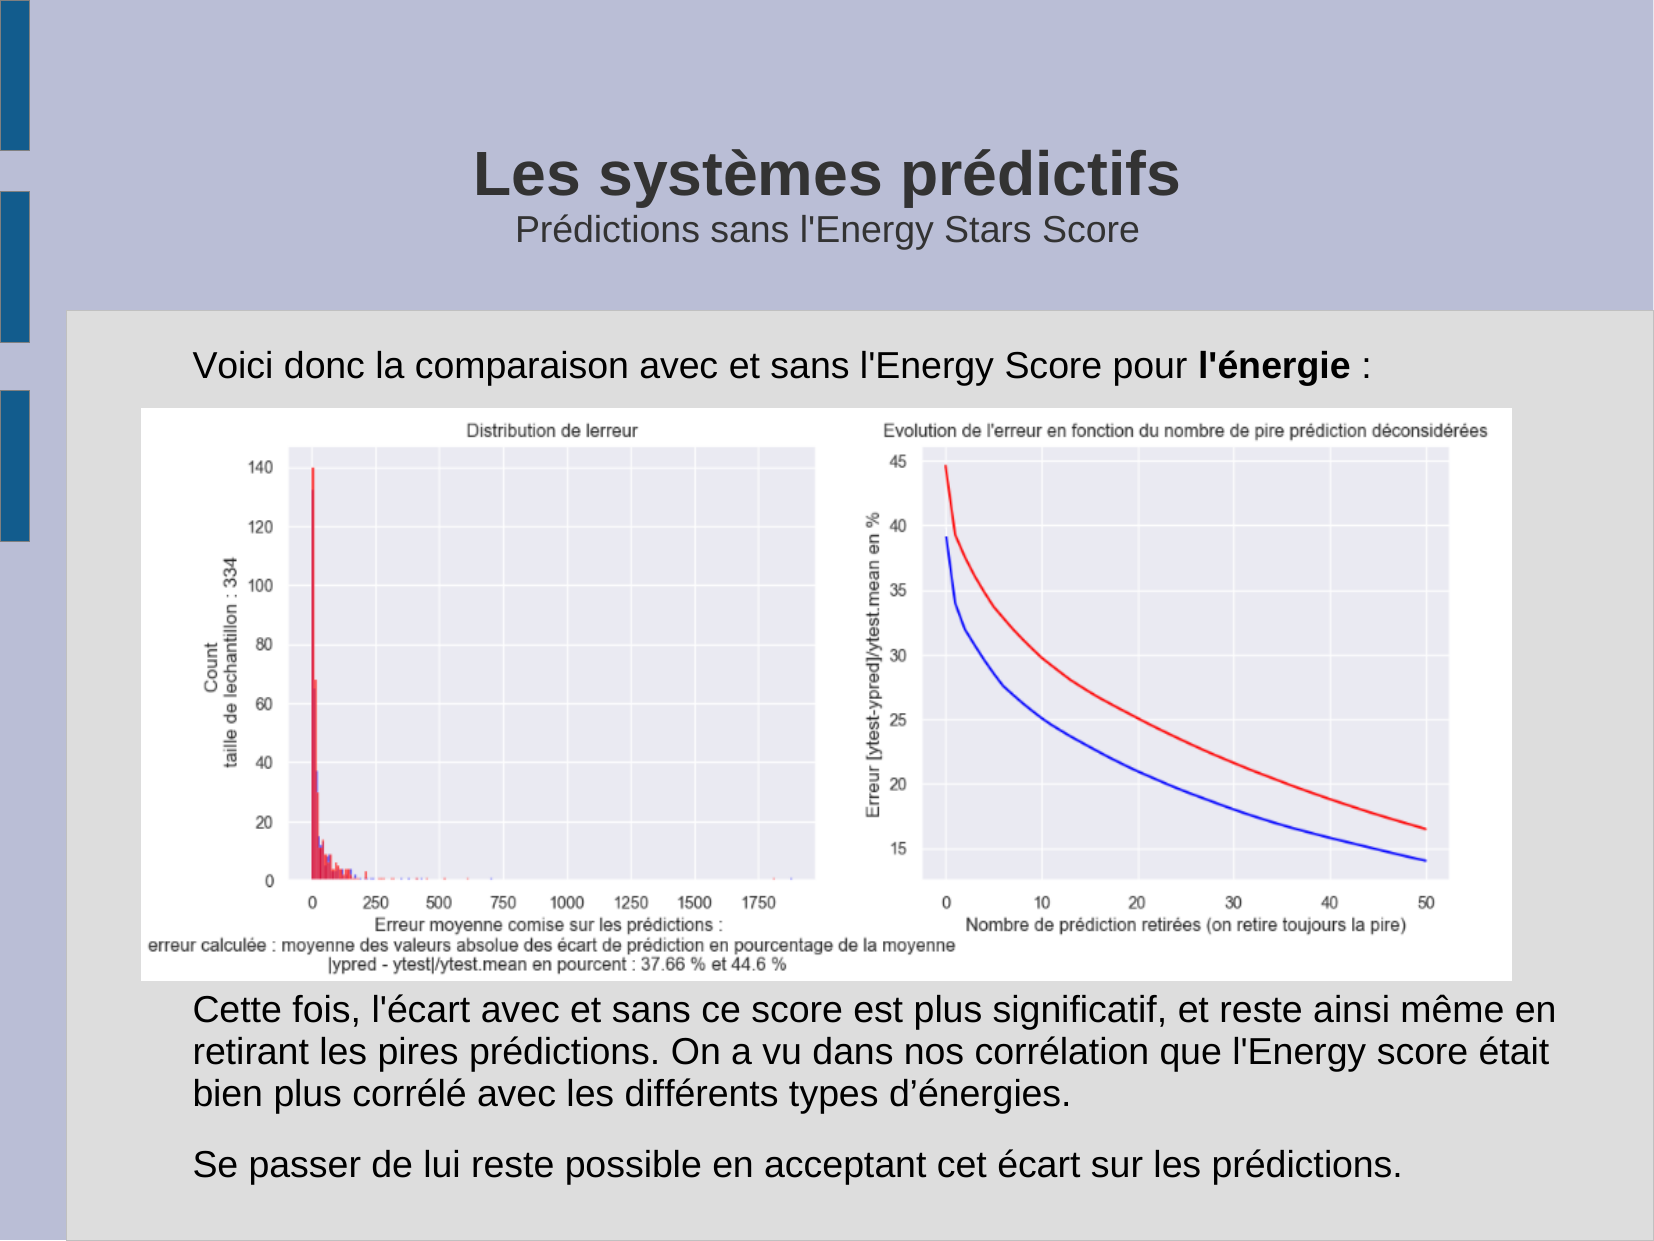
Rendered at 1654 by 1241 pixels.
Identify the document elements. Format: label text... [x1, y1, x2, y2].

picture [141, 408, 1512, 981]
list Voici donc la comparaison avec et sans l'Energy Score pour l'énergie : Cette fois, l'écart avec et sans ce score est plus significatif, et reste ainsi même en retirant les pires prédictions. On a vu dans nos corrélation que l'Energy score était bien plus corrélé avec les différents types d’énergies. Se passer de lui reste possible en acceptant cet écart sur les prédictions. [121, 344, 1595, 1188]
title Les systèmes prédictifs Prédictions sans l'Energy Stars Score [121, 91, 1534, 299]
